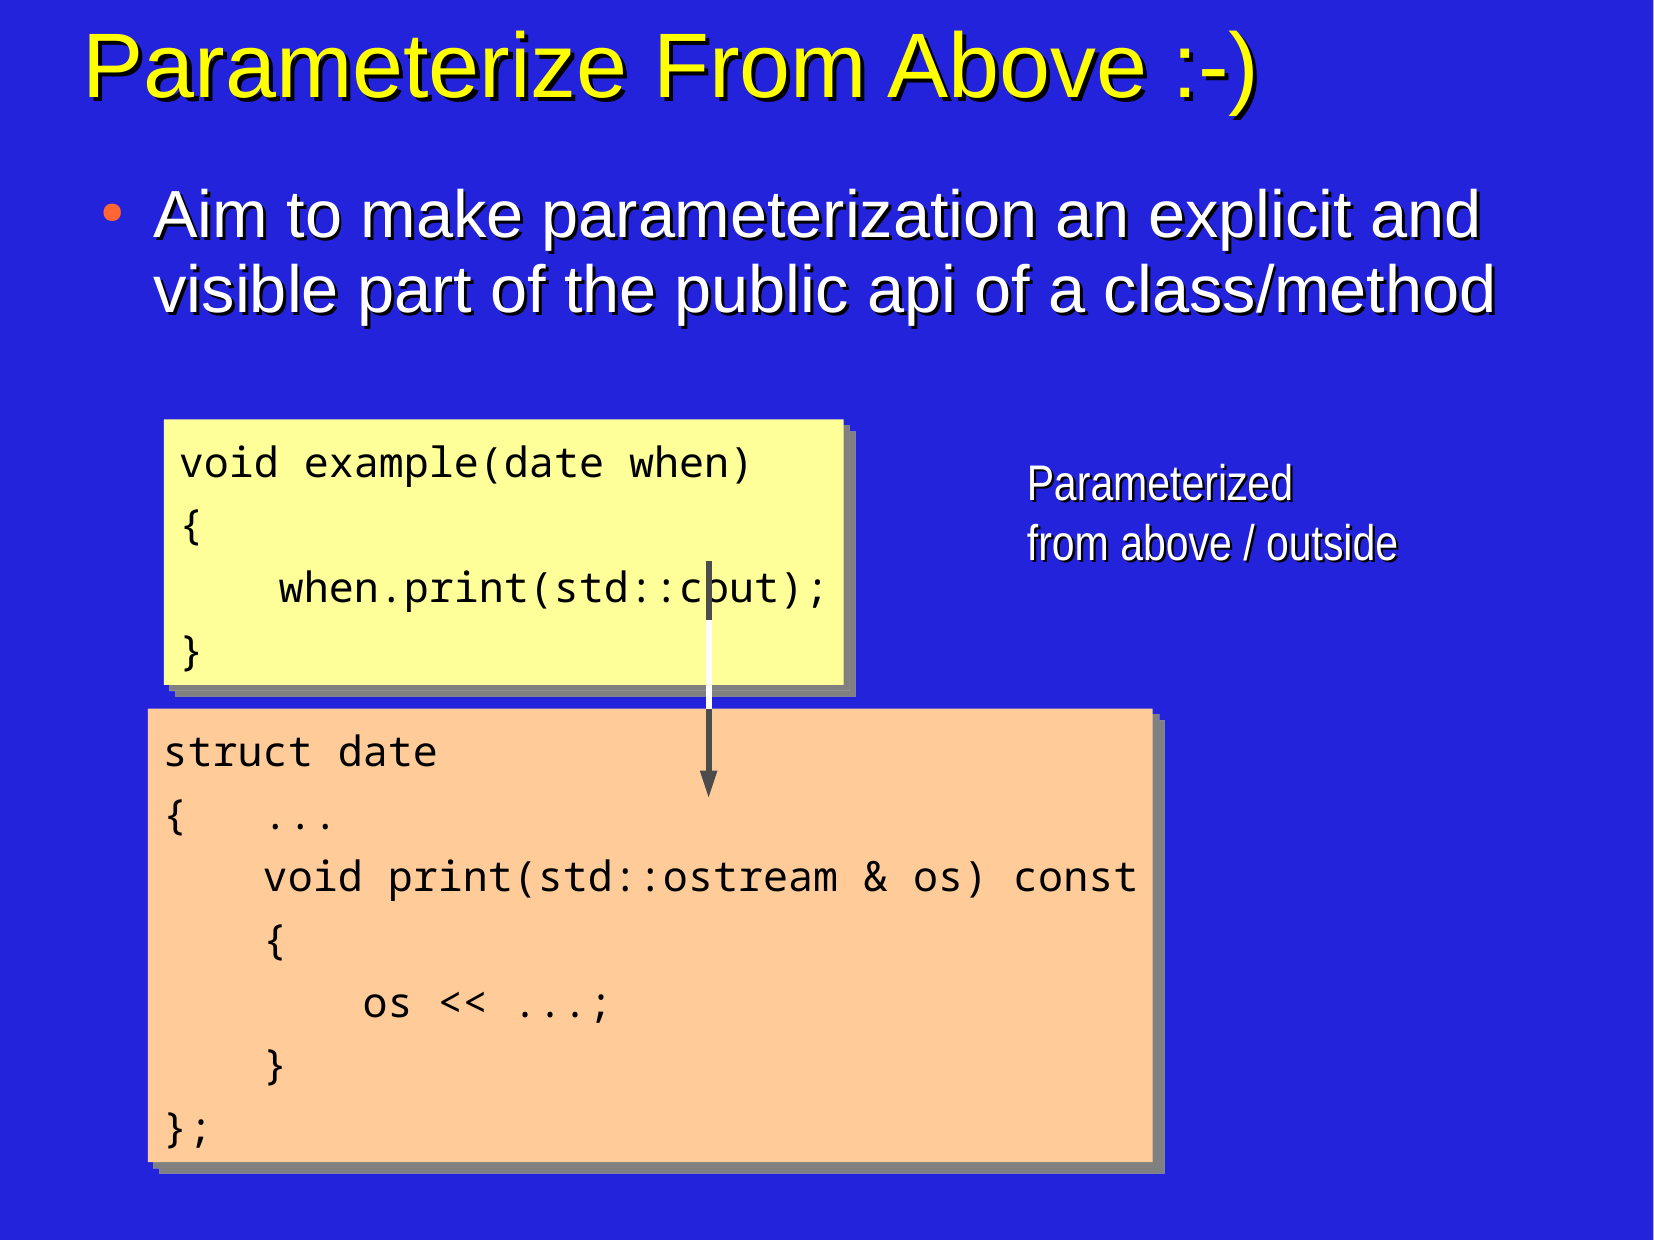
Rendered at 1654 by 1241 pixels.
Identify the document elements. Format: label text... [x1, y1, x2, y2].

text_box Parameterized from above / outside [1012, 442, 1595, 579]
text_box struct date { ... void print(std::ostream & os) const { os << ...; } }; [147, 708, 1153, 1163]
text_box void example(date when) { when.print(std::cout); } [163, 419, 844, 685]
list Aim to make parameterization an explicit and visible part of the public api of a class/method [82, 177, 1571, 1182]
title Parameterize From Above :-) [82, 2, 1571, 130]
